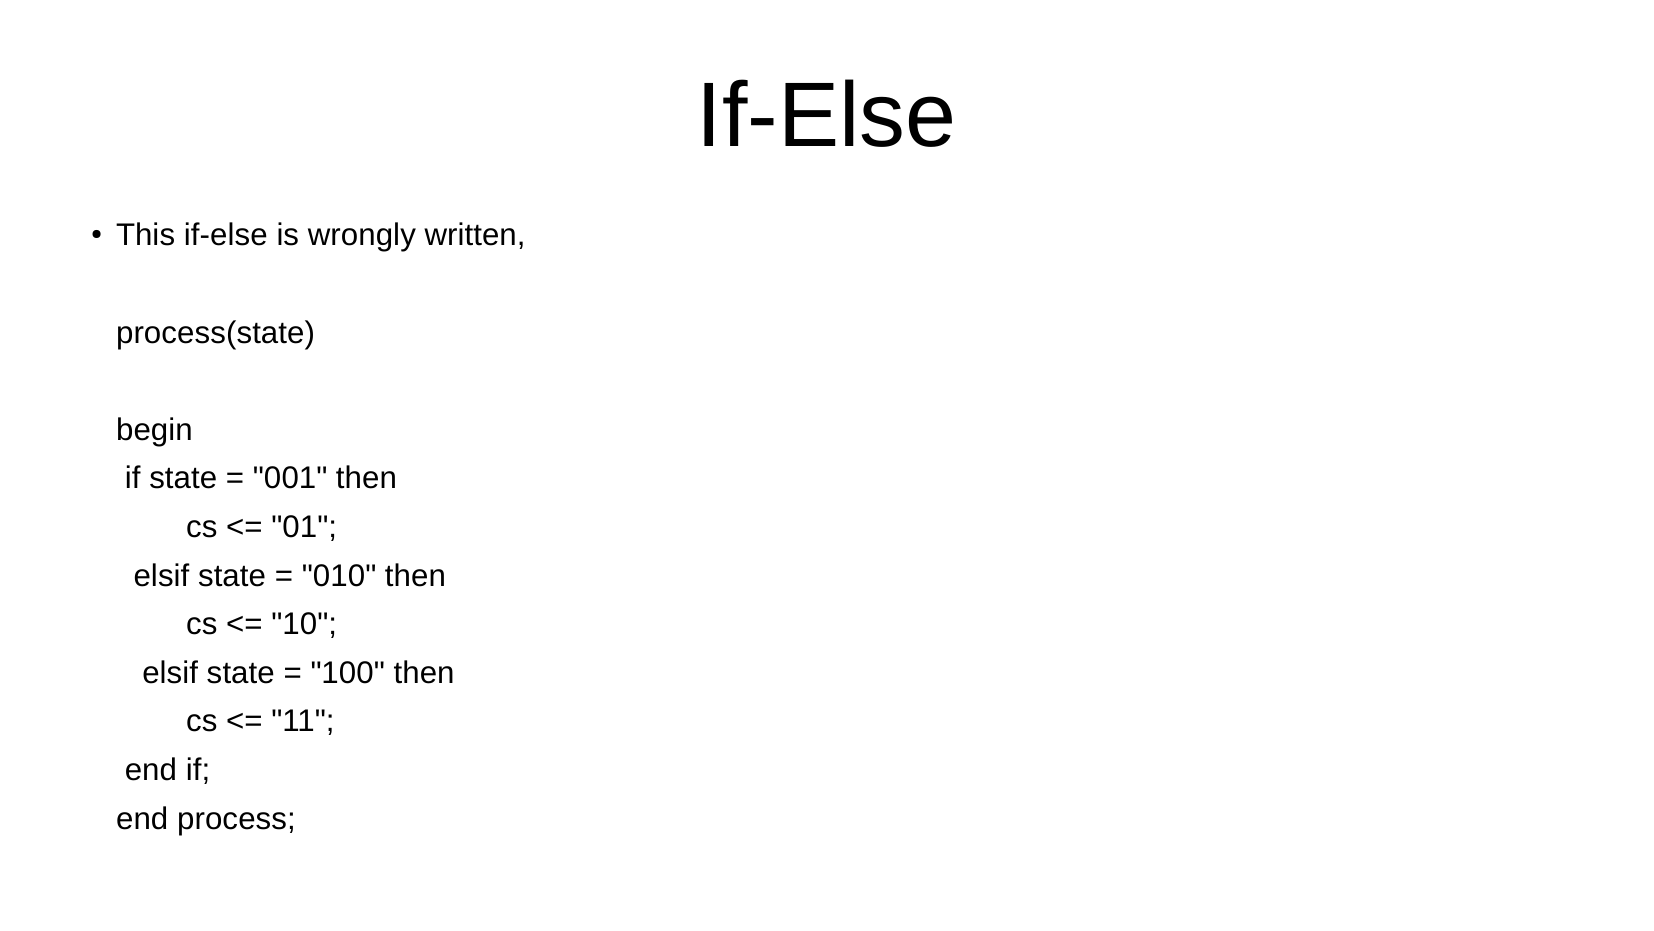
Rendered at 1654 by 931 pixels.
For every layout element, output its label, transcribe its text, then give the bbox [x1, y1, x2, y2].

list This if-else is wrongly written, process(state) begin if state = "001" then cs <= "01"; elsif state = "010" then cs <= "10"; elsif state = "100" then cs <= "11"; end if; end process; [82, 217, 1571, 841]
title If-Else [82, 37, 1571, 193]
